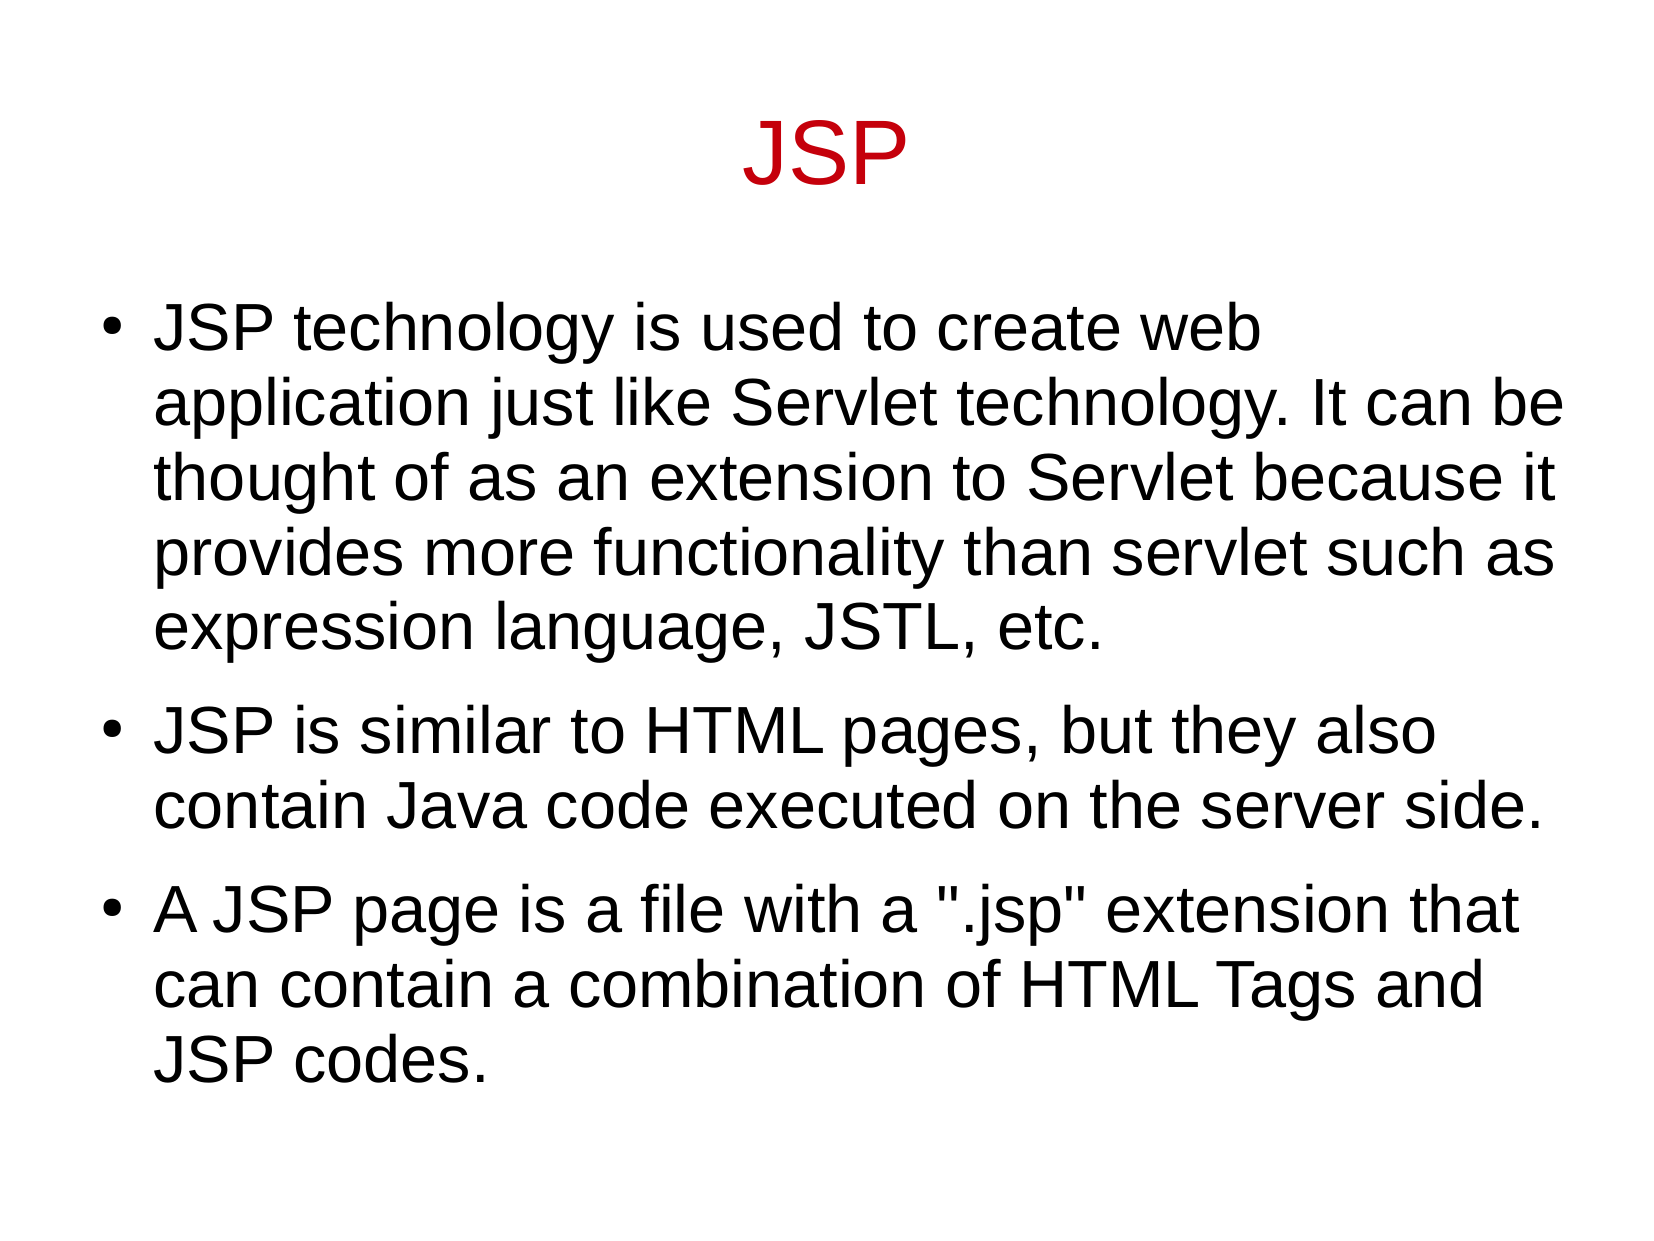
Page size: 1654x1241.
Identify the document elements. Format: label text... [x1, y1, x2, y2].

list JSP technology is used to create web application just like Servlet technology. It can be thought of as an extension to Servlet because it provides more functionality than servlet such as expression language, JSTL, etc. JSP is similar to HTML pages, but they also contain Java code executed on the server side. A JSP page is a file with a ".jsp" extension that can contain a combination of HTML Tags and JSP codes. [82, 290, 1571, 1109]
title JSP [82, 49, 1571, 257]
